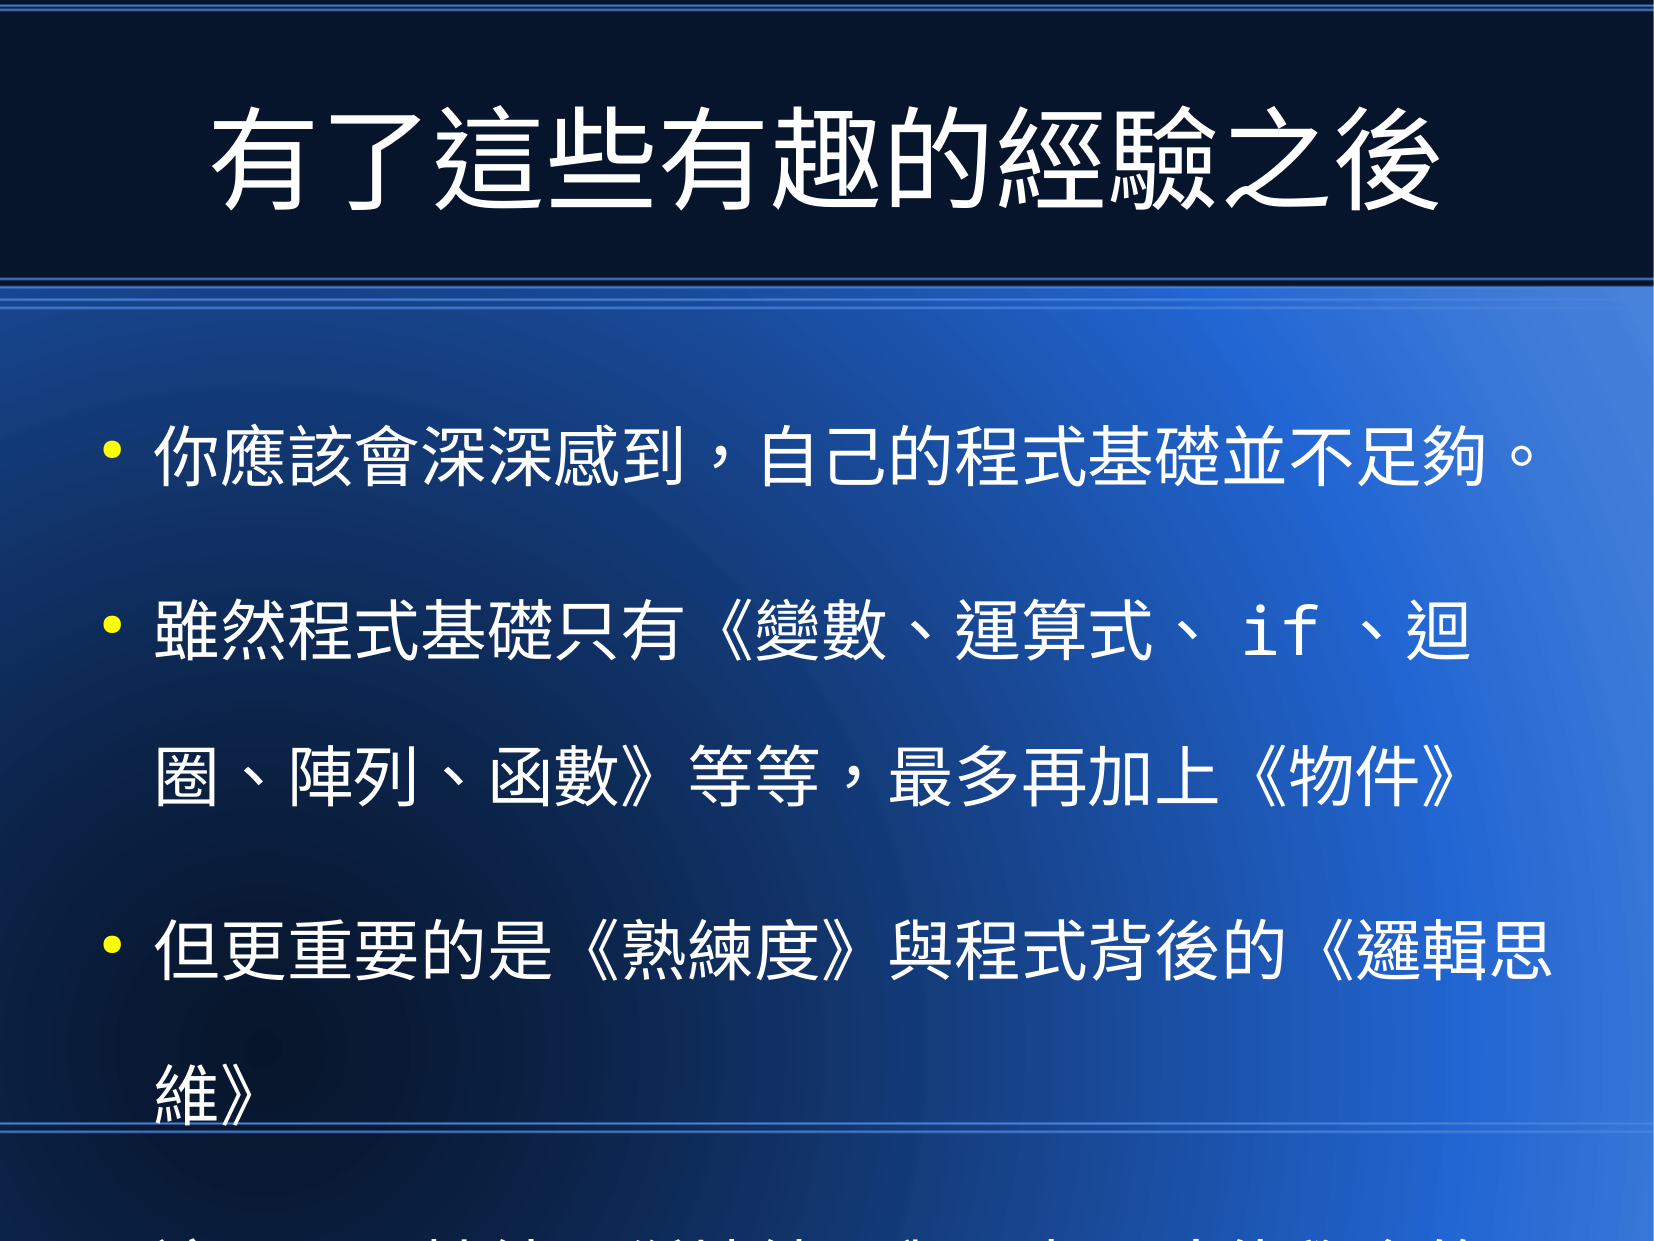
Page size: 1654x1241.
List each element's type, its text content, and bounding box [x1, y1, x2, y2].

title 有了這些有趣的經驗之後 [82, 49, 1571, 257]
picture [0, 0, 1654, 1241]
list 你應該會深深感到，自己的程式基礎並不足夠。 雖然程式基礎只有《變數、運算式、if、迴圈、陣列、函數》等等，最多再加上《物件》 但更重要的是《熟練度》與程式背後的《邏輯思維》 這是需要持續不斷地練習與思考，才能學會的 [82, 355, 1571, 1241]
